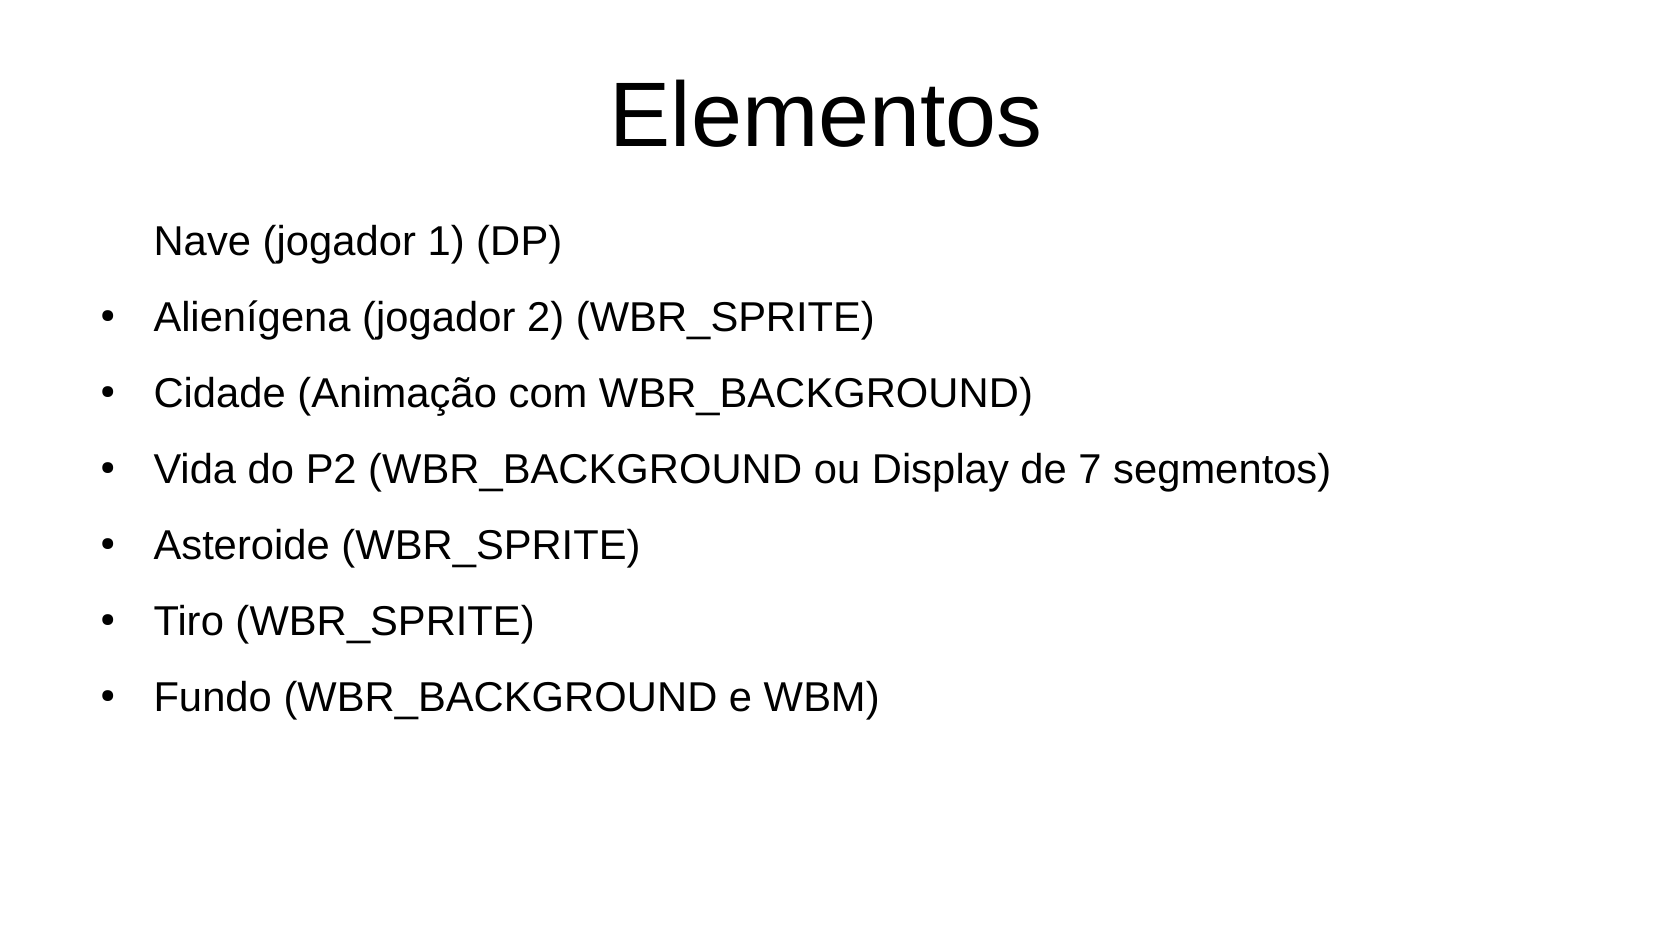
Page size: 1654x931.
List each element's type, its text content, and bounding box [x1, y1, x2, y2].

list Nave (jogador 1) (DP) Alienígena (jogador 2) (WBR_SPRITE) Cidade (Animação com WBR_BACKGROUND) Vida do P2 (WBR_BACKGROUND ou Display de 7 segmentos) Asteroide (WBR_SPRITE) Tiro (WBR_SPRITE) Fundo (WBR_BACKGROUND e WBM) [82, 217, 1571, 758]
title Elementos [82, 37, 1571, 193]
